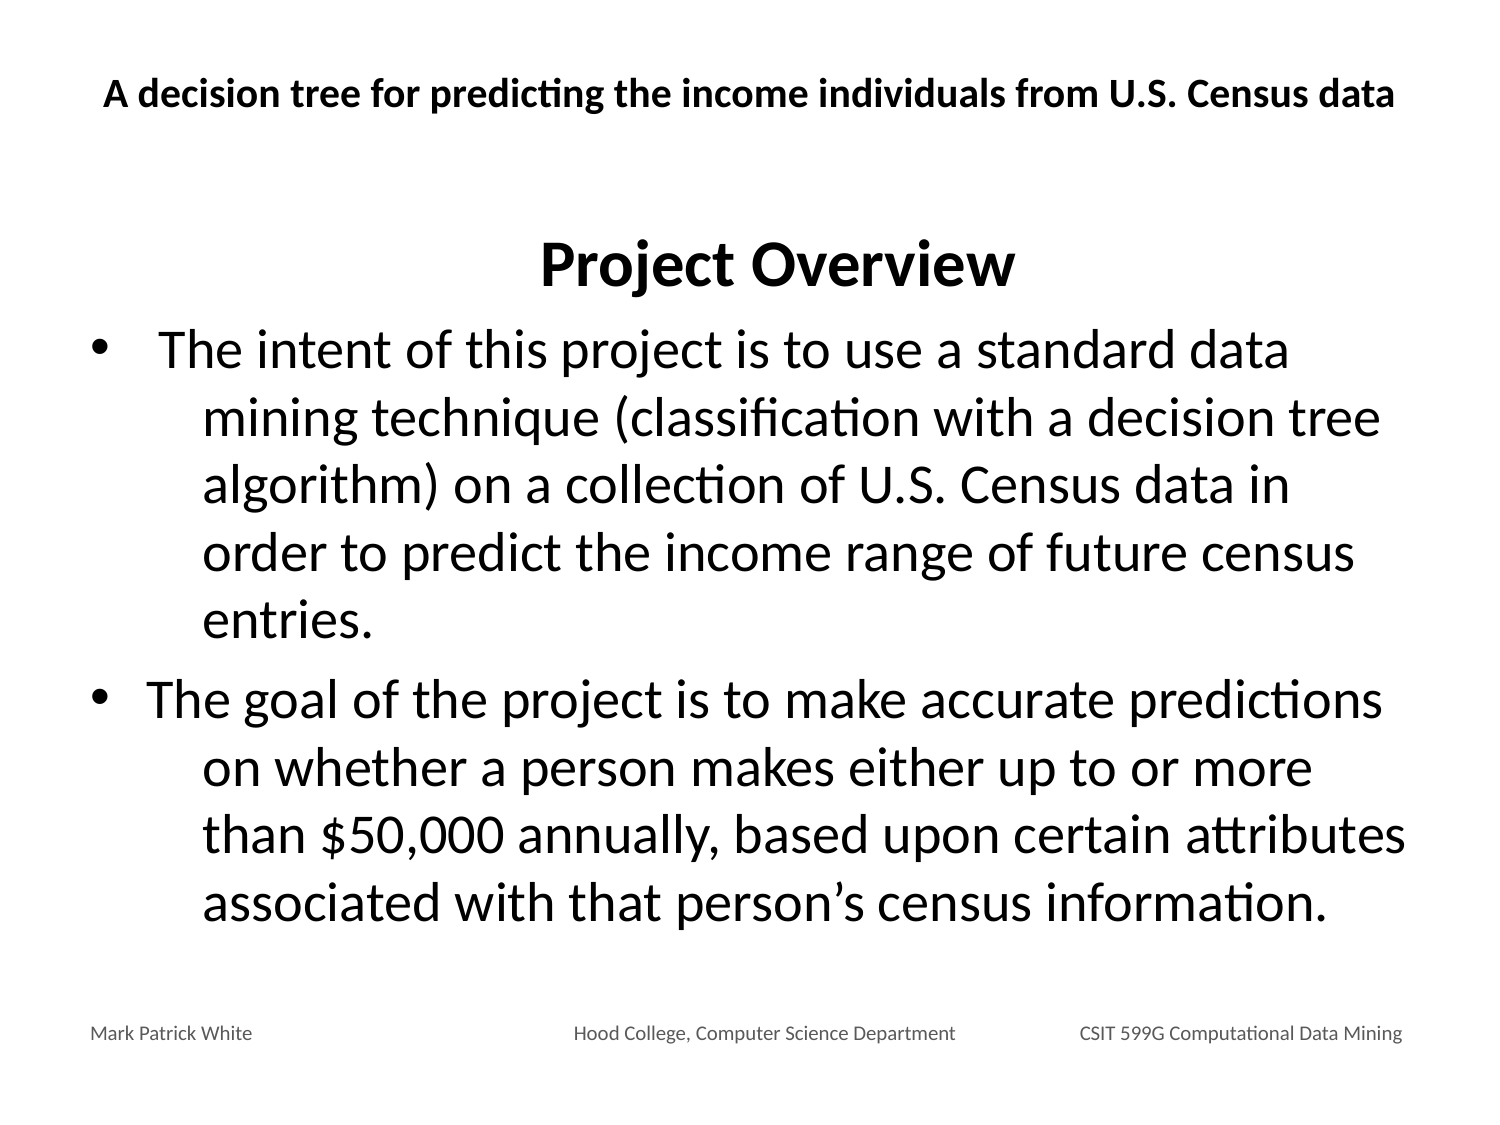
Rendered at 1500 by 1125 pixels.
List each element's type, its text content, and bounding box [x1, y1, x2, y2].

title A decision tree for predicting the income individuals from U.S. Census data [75, 45, 1426, 138]
list Project Overview The intent of this project is to use a standard data mining technique (classification with a decision tree algorithm) on a collection of U.S. Census data in order to predict the income range of future census entries. The goal of the project is to make accurate predictions on whether a person makes either up to or more than $50,000 annually, based upon certain attributes associated with that person’s census information. [75, 212, 1426, 950]
text_box Mark Patrick White Hood College, Computer Science Department CSIT 599G Computational Data Mining [75, 1012, 1426, 1053]
